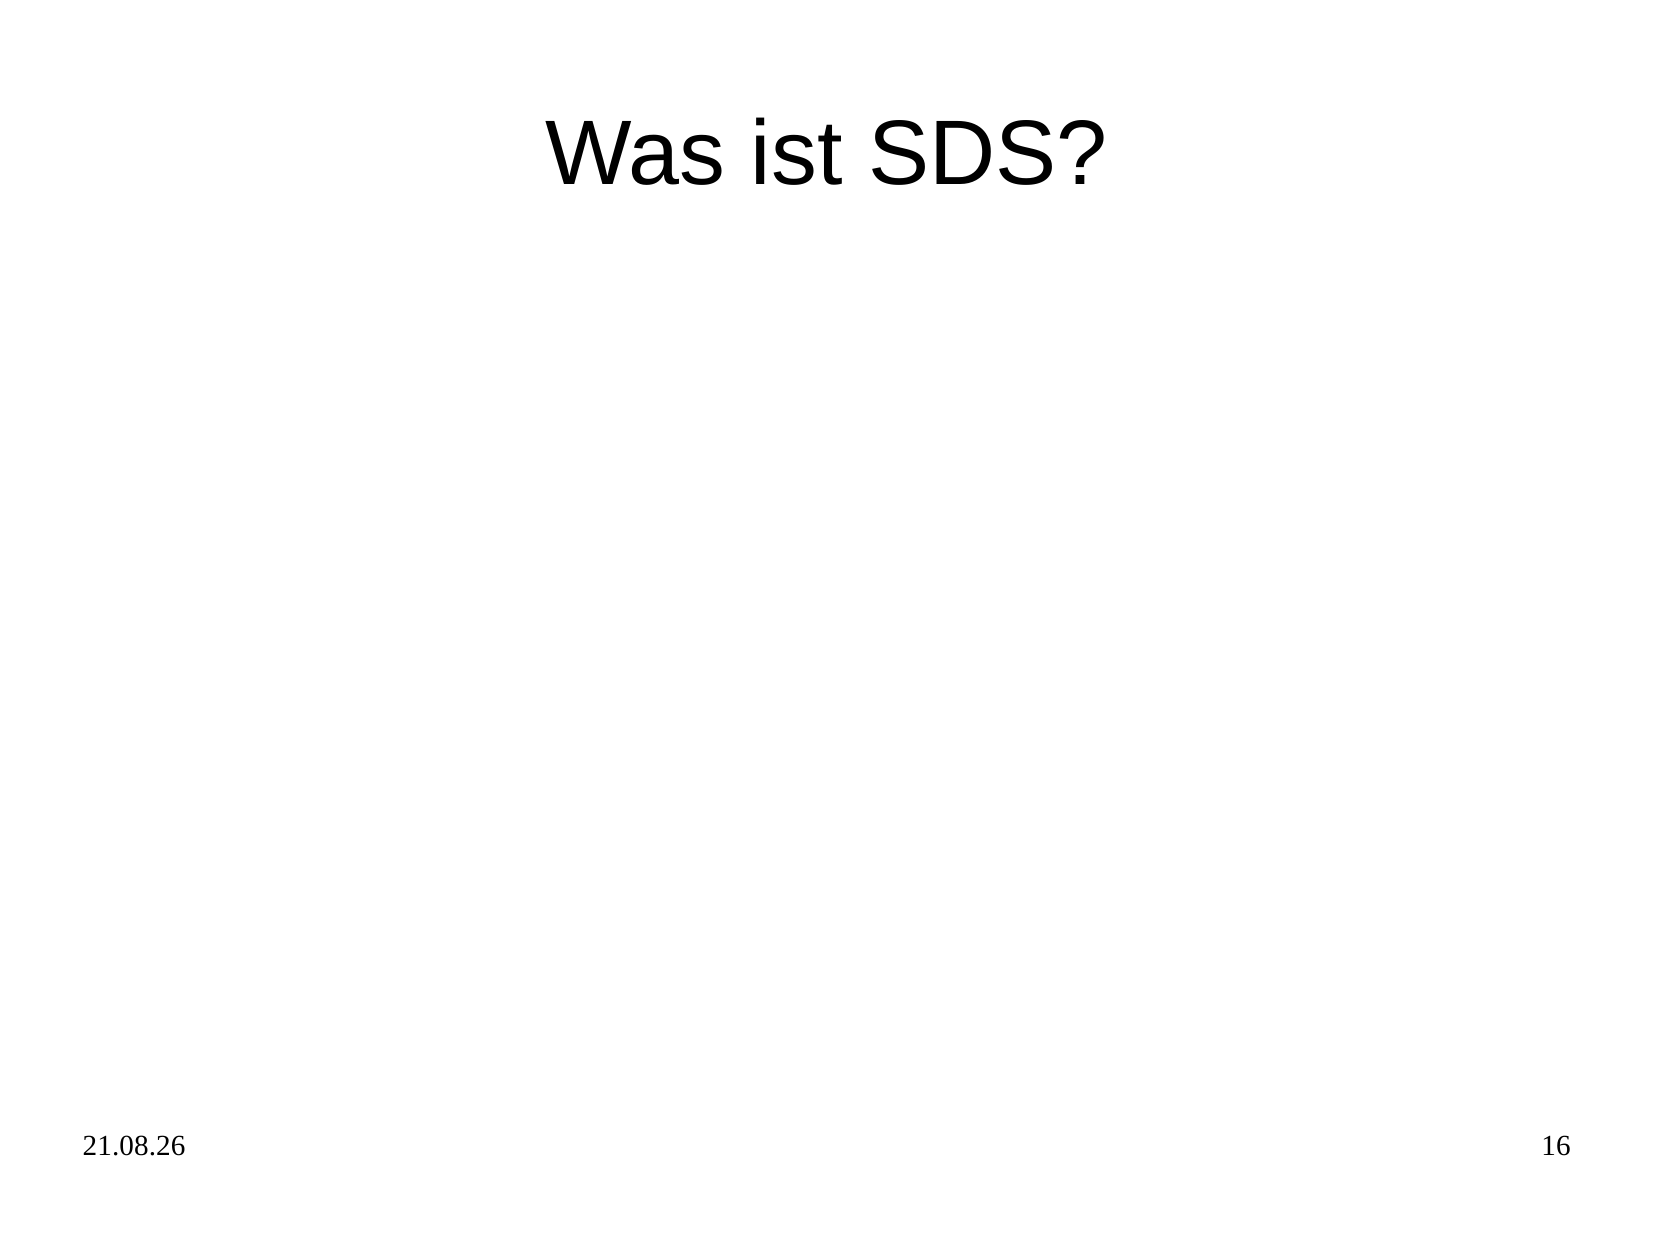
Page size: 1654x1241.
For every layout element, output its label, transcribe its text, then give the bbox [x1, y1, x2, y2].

title Was ist SDS? [82, 49, 1571, 257]
